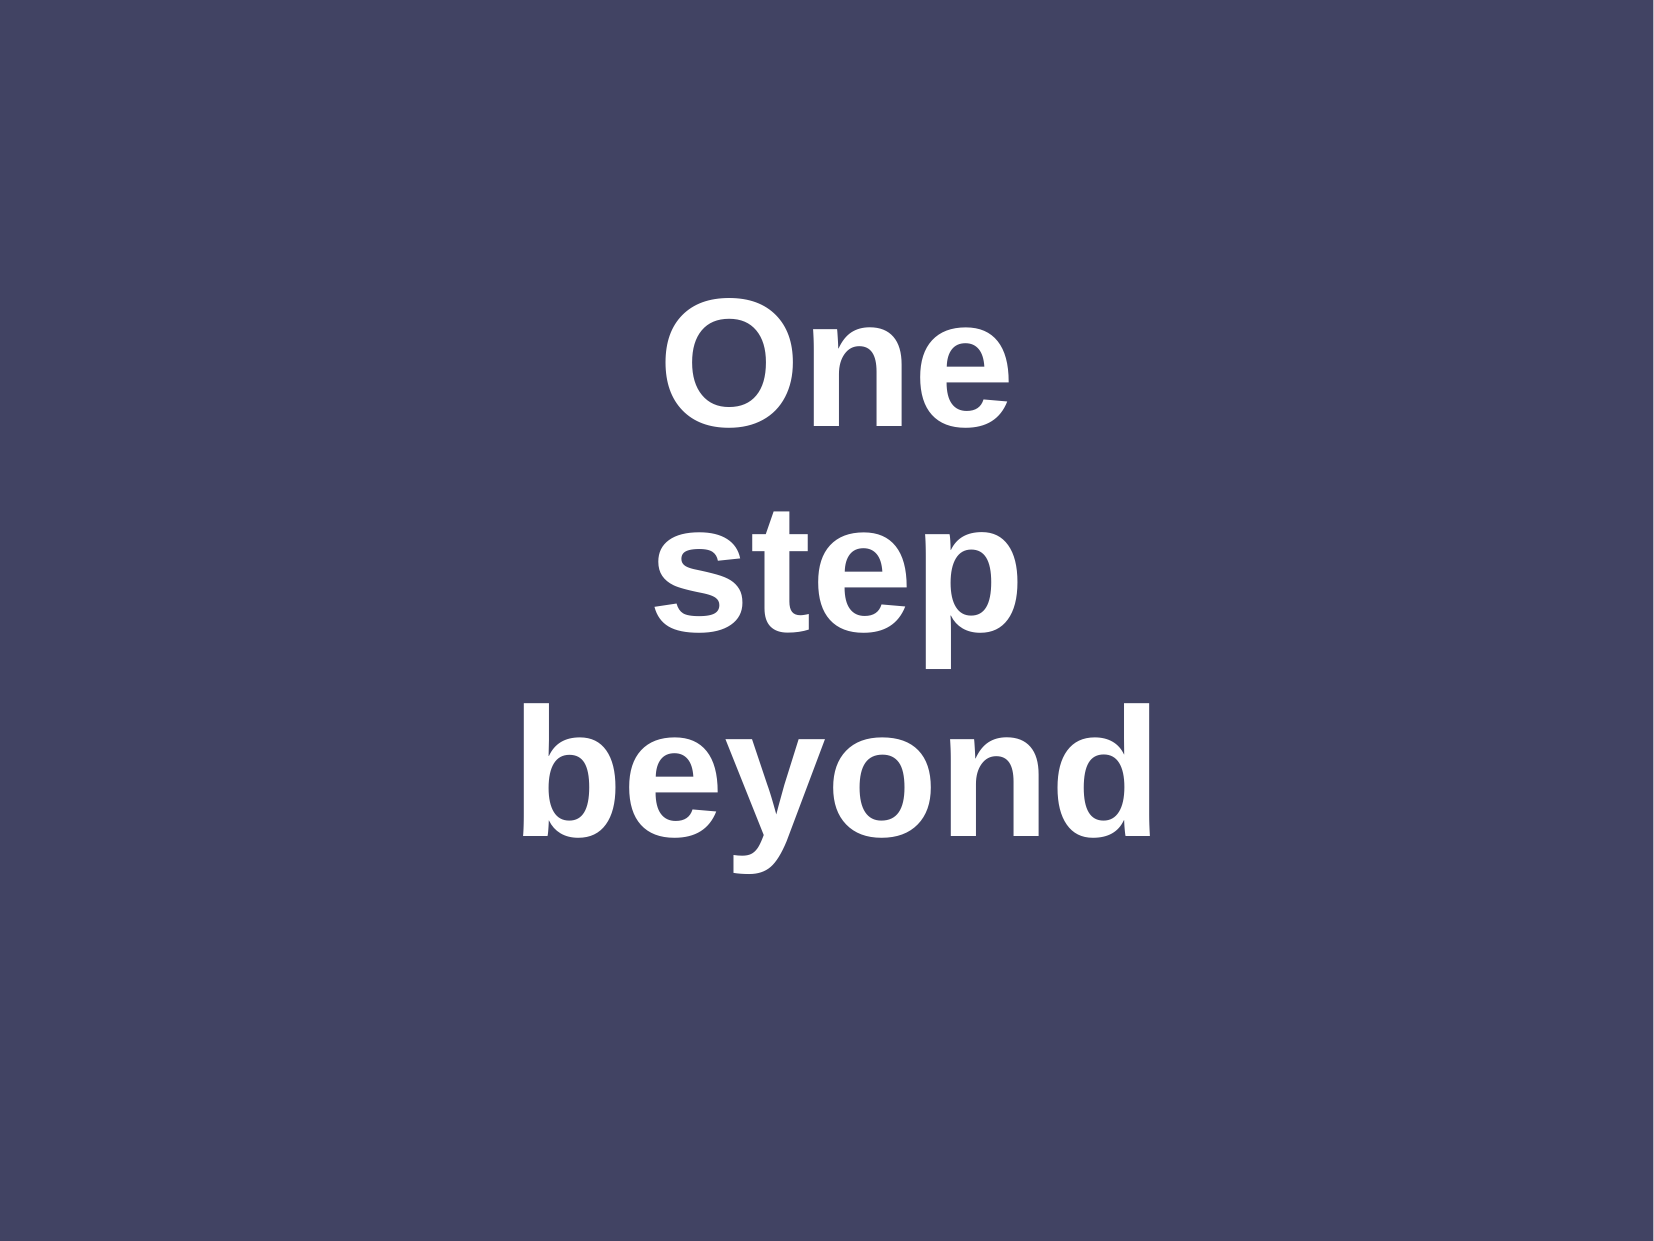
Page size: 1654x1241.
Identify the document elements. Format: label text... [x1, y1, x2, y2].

text_box One step beyond [197, 295, 1477, 896]
text_box [0, 0, 1654, 1241]
